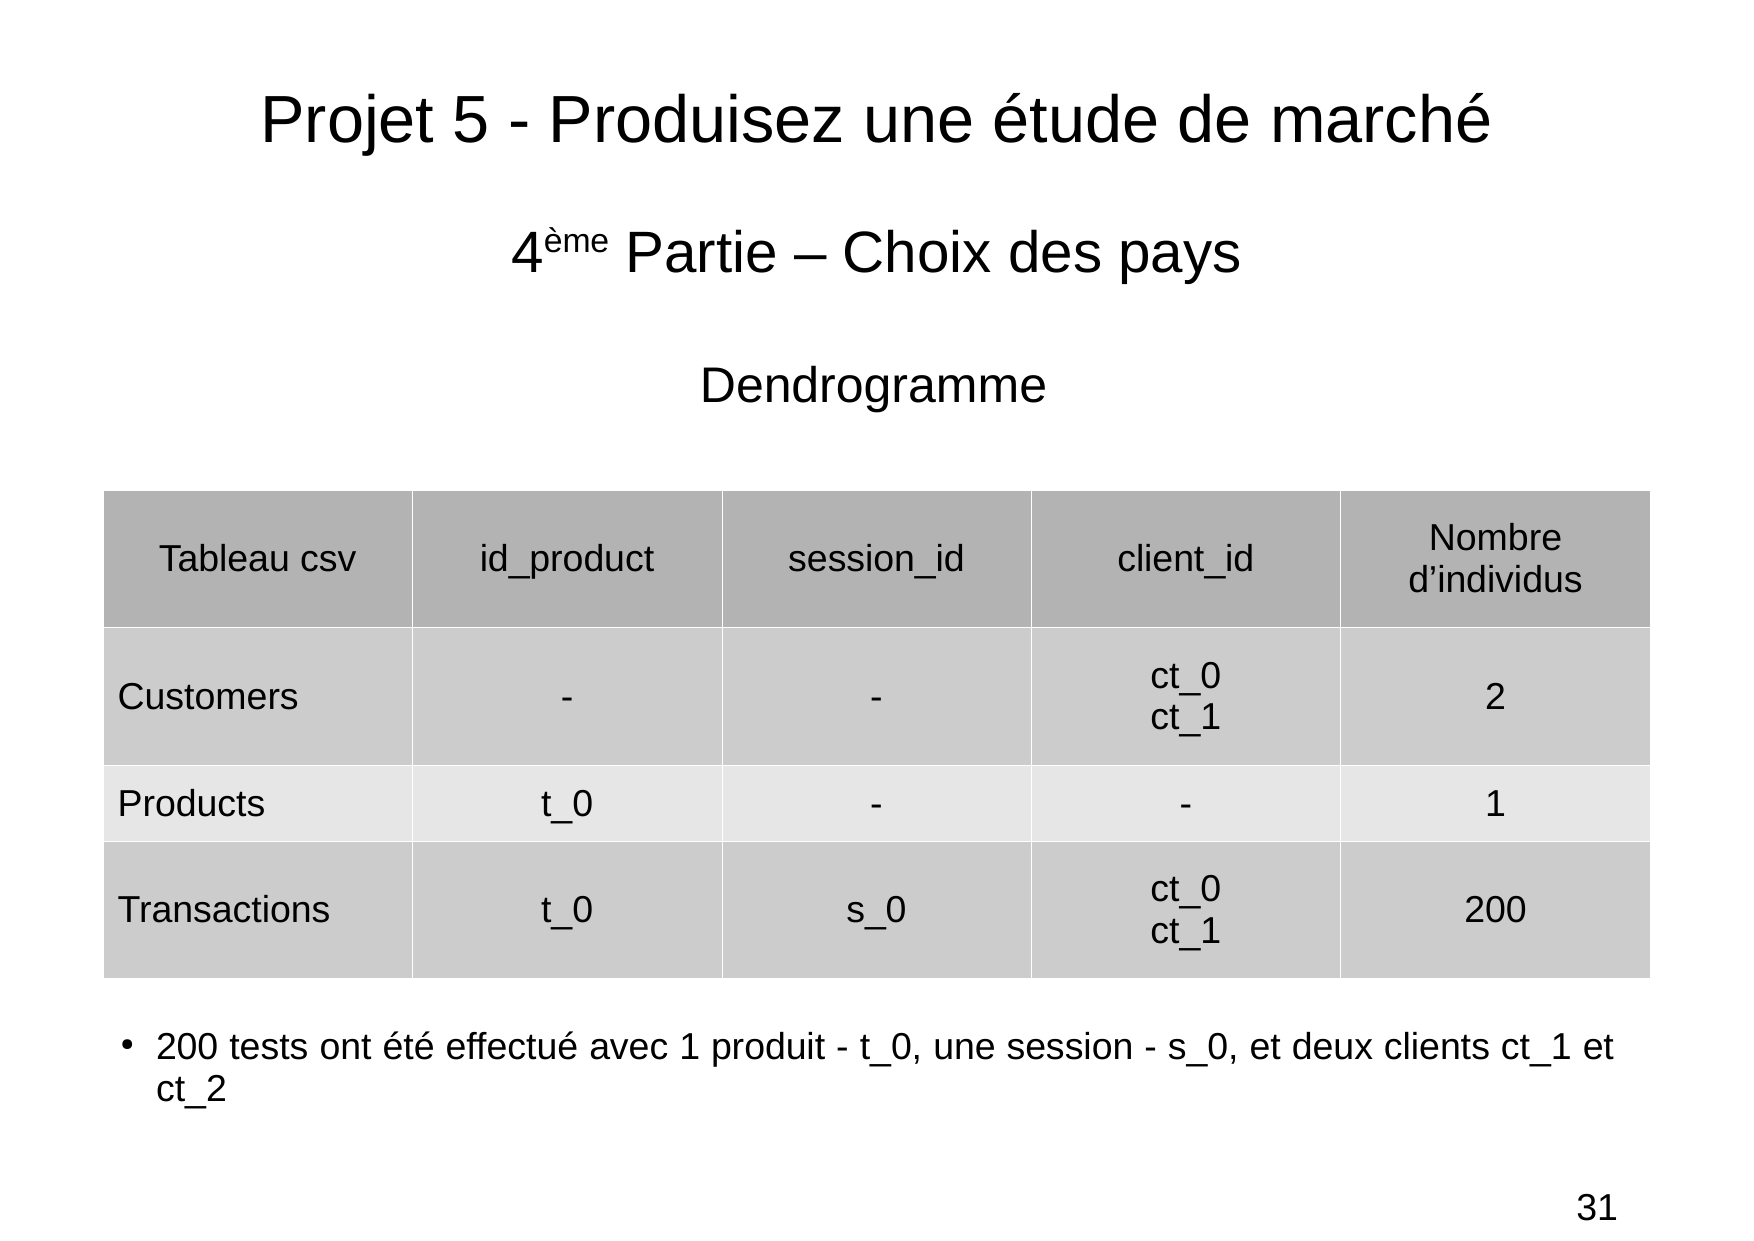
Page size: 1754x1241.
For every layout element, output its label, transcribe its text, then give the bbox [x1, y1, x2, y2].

text_box <numéro> [1561, 1178, 1754, 1241]
table_cell - [1032, 766, 1340, 841]
table_cell - [413, 628, 722, 765]
text_box 200 tests ont été effectué avec 1 produit - t_0, une session - s_0, et deux clients ct_1 et ct_2 [105, 1017, 1654, 1154]
subtitle 4ème Partie – Choix des pays [140, 188, 1614, 316]
table_cell t_0 [413, 842, 722, 978]
table_cell t_0 [413, 766, 722, 841]
table_header Nombre d’individus [1341, 491, 1650, 627]
table_cell - [723, 628, 1031, 765]
table_cell 1 [1341, 766, 1650, 841]
table_cell Customers [104, 628, 412, 765]
table_header session_id [723, 491, 1031, 627]
table_cell ct_0 ct_1 [1032, 842, 1340, 978]
table_header Tableau csv [104, 491, 412, 627]
table_cell Transactions [104, 842, 412, 978]
table_cell ct_0 ct_1 [1032, 628, 1340, 765]
title Projet 5 - Produisez une étude de marché [140, 48, 1614, 188]
text_box Dendrogramme [105, 321, 1642, 449]
table_header client_id [1032, 491, 1340, 627]
table_cell s_0 [723, 842, 1031, 978]
table_cell - [723, 766, 1031, 841]
table_header id_product [413, 491, 722, 627]
table_cell Products [104, 766, 412, 841]
table_cell 200 [1341, 842, 1650, 978]
table_cell 2 [1341, 628, 1650, 765]
